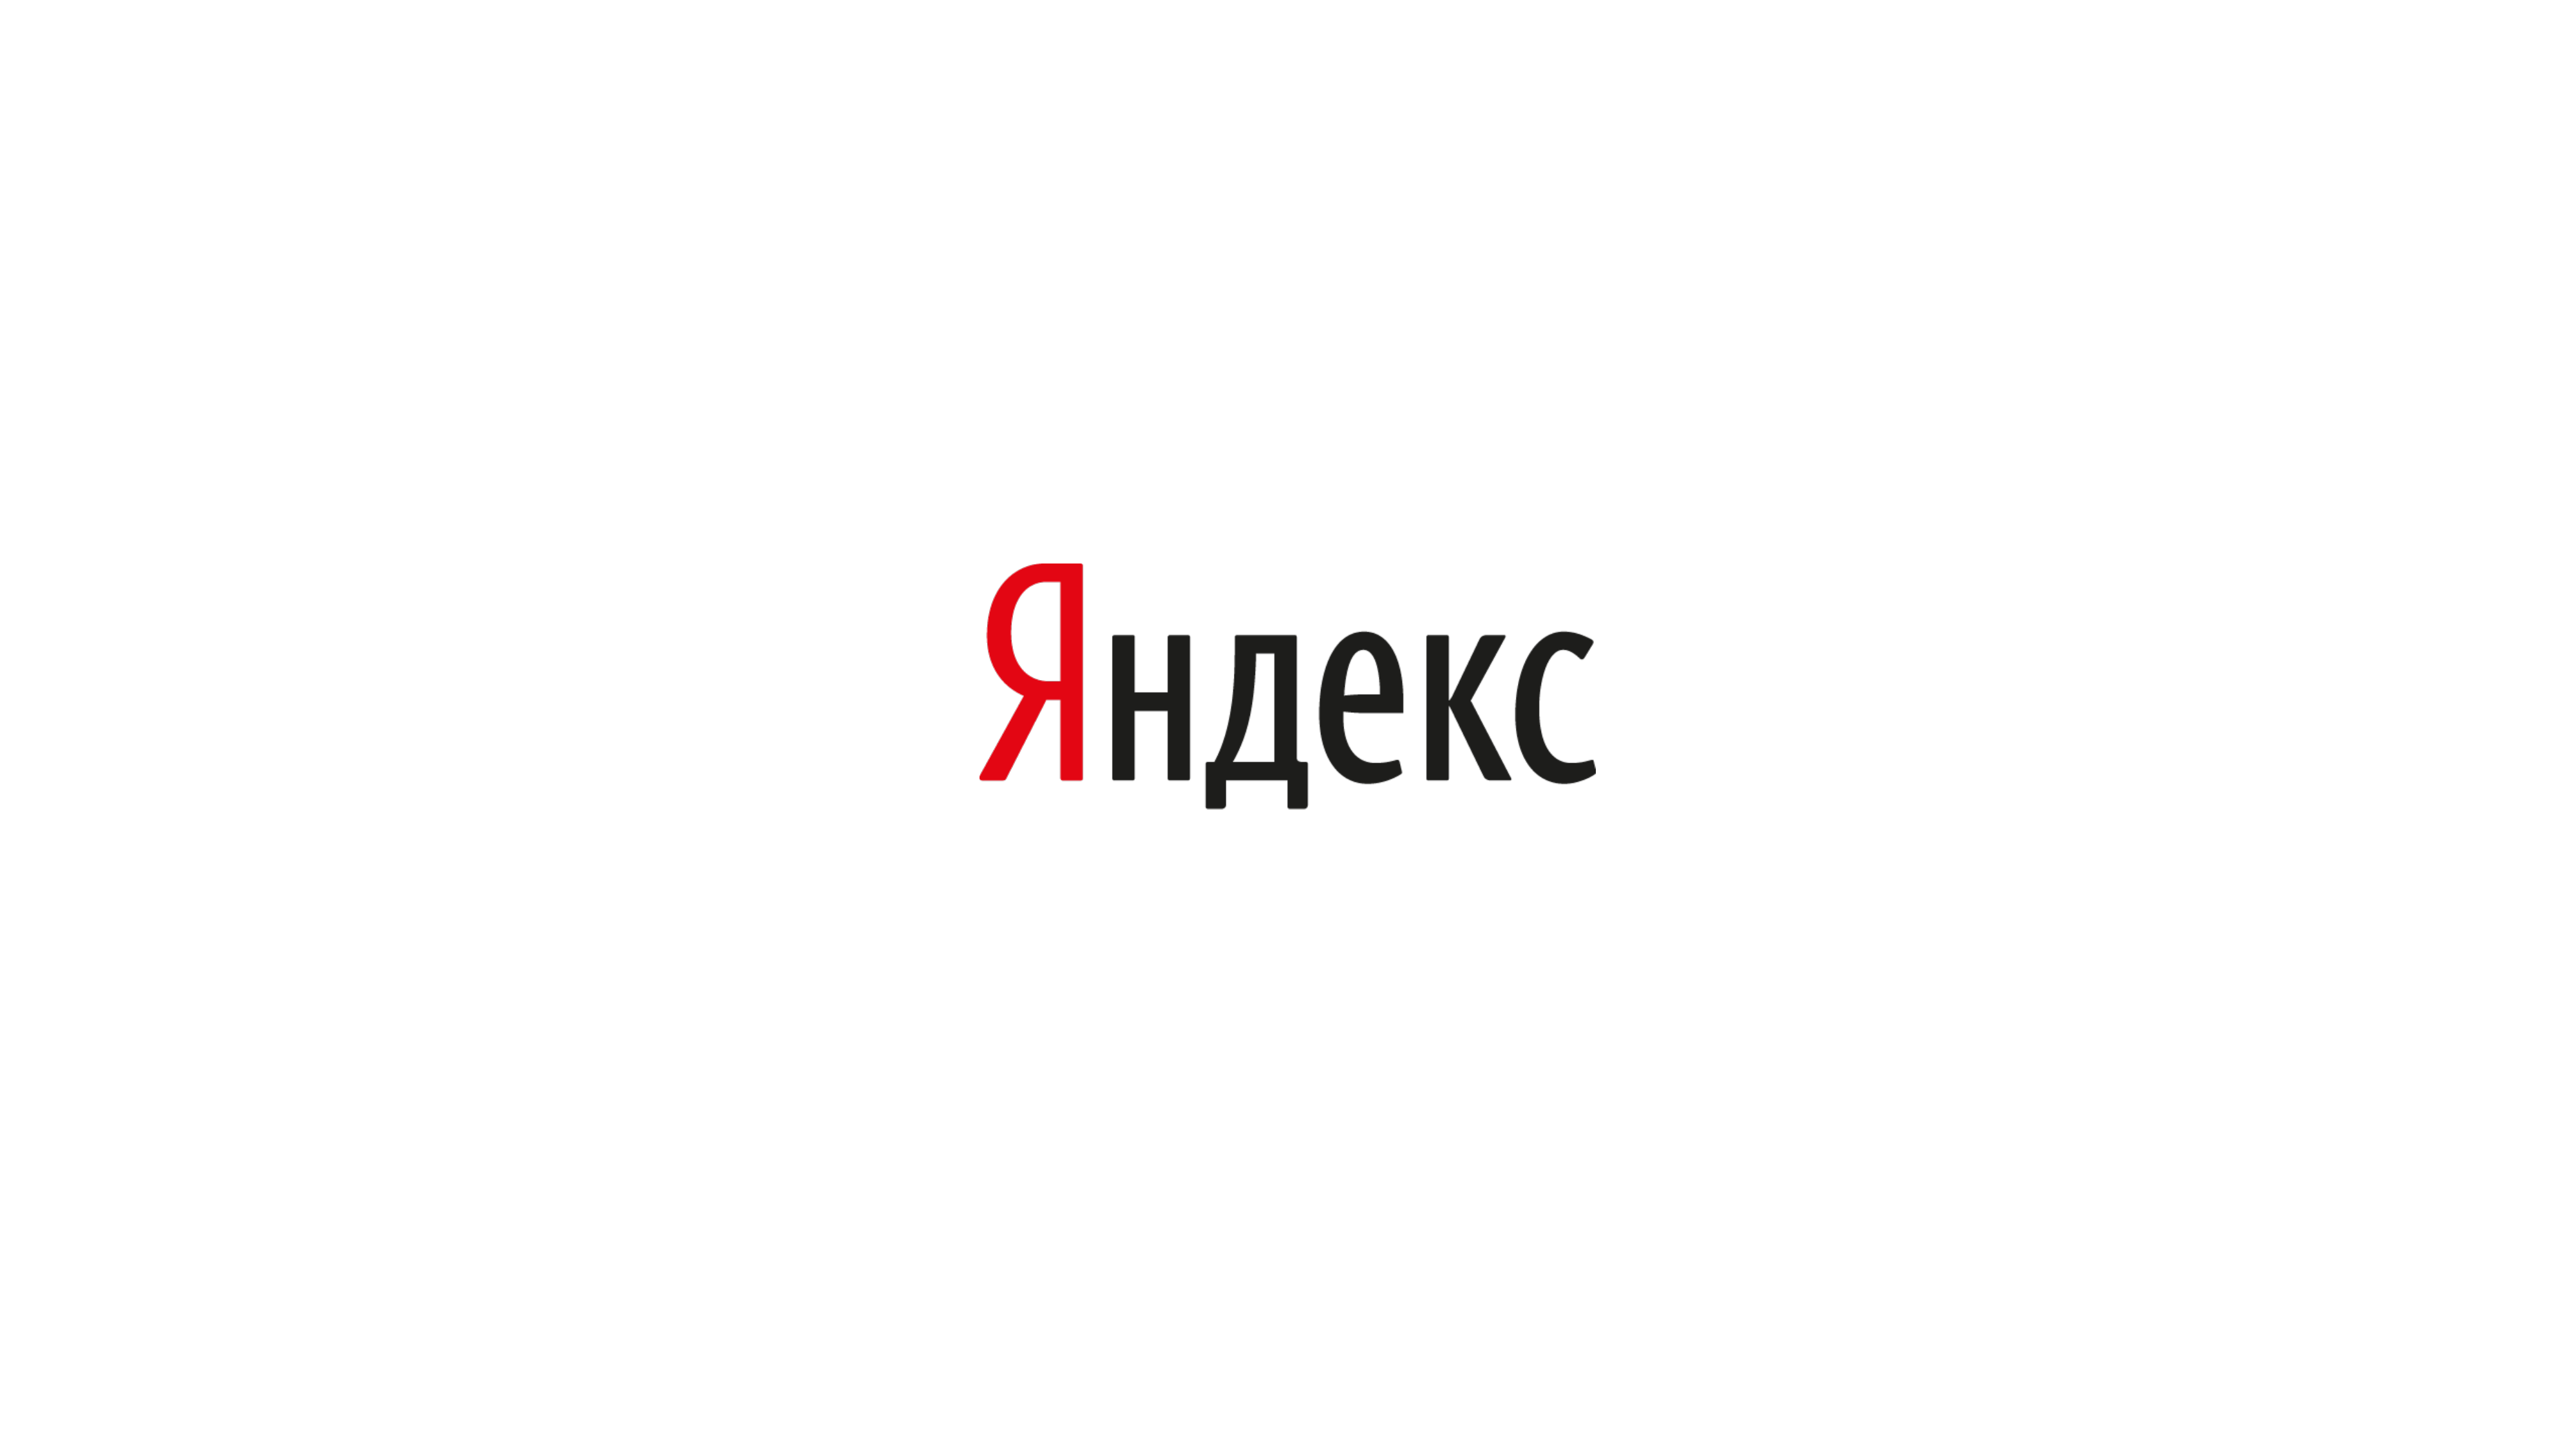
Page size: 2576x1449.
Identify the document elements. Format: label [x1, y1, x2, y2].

picture [980, 564, 1596, 810]
